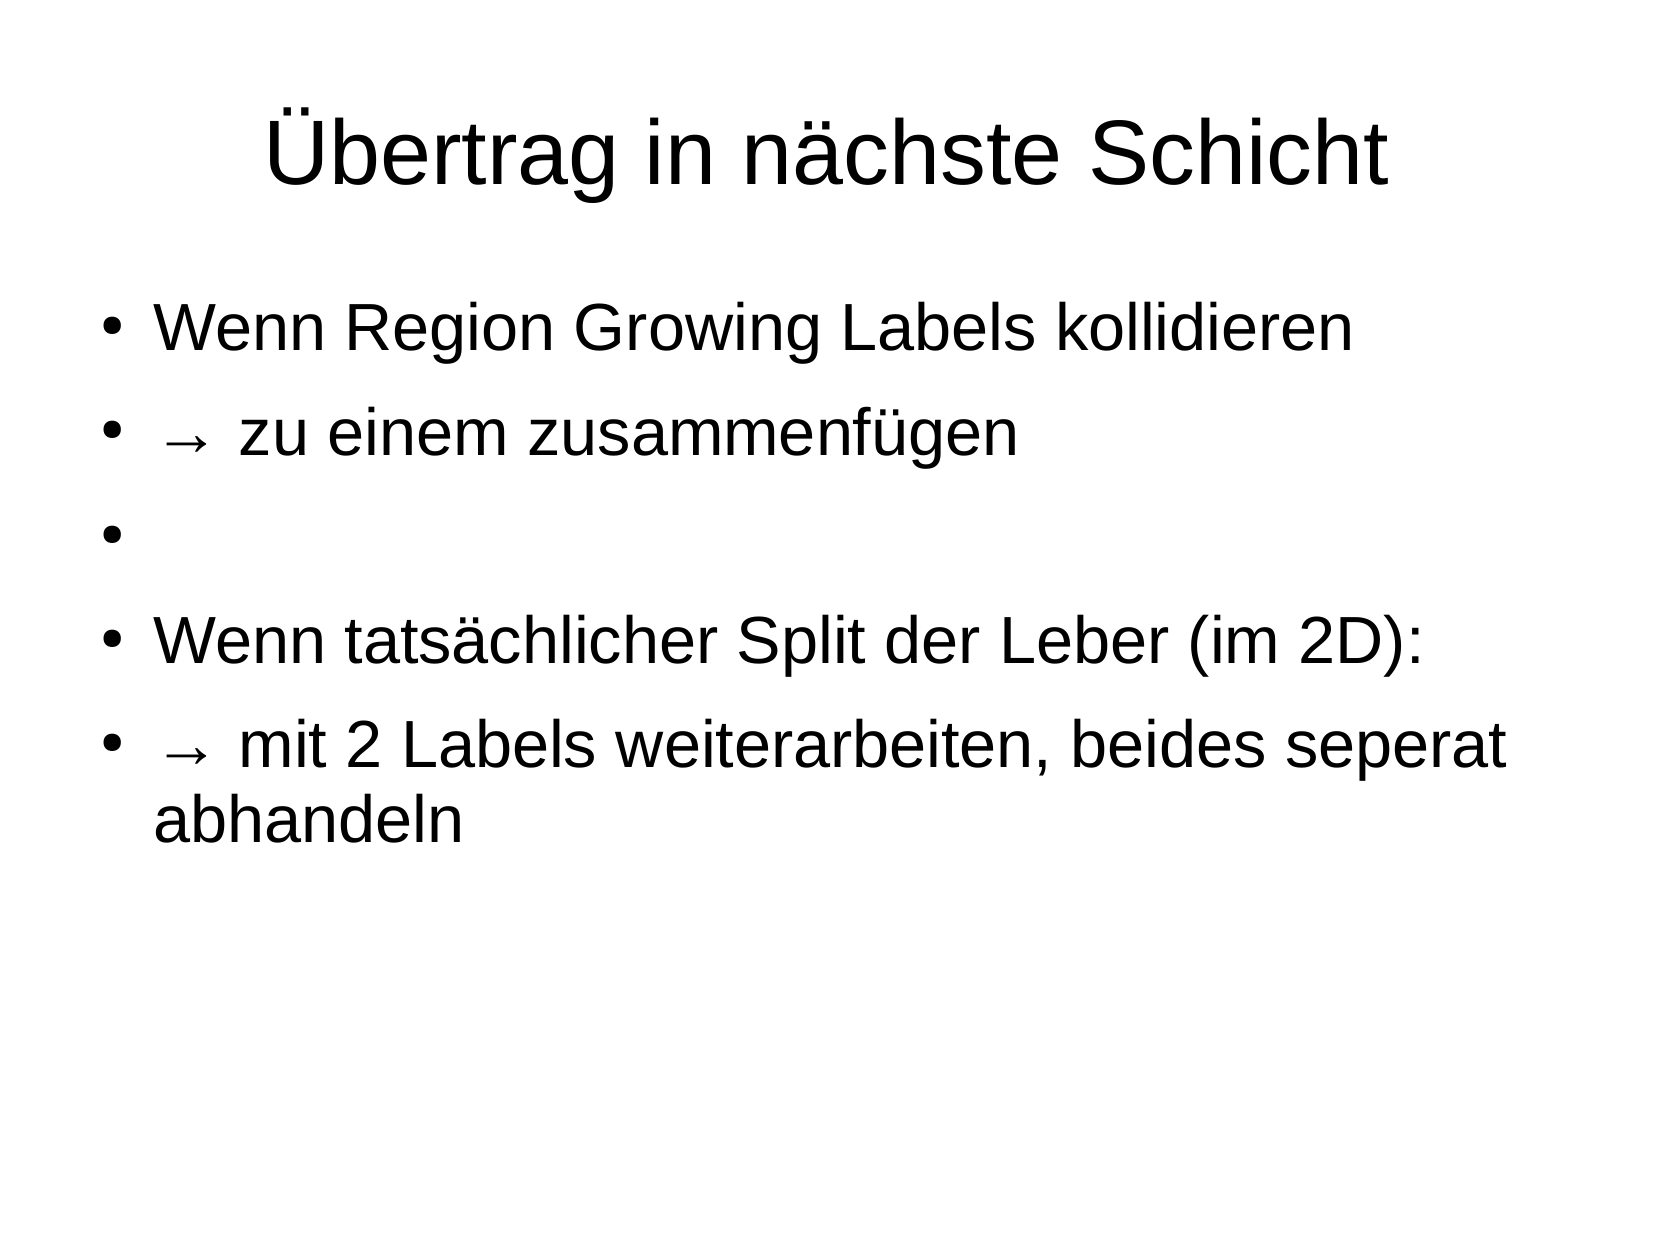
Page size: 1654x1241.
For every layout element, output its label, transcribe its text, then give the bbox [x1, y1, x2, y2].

title Übertrag in nächste Schicht [82, 49, 1571, 257]
list Wenn Region Growing Labels kollidieren → zu einem zusammenfügen Wenn tatsächlicher Split der Leber (im 2D): → mit 2 Labels weiterarbeiten, beides seperat abhandeln [82, 290, 1571, 1010]
